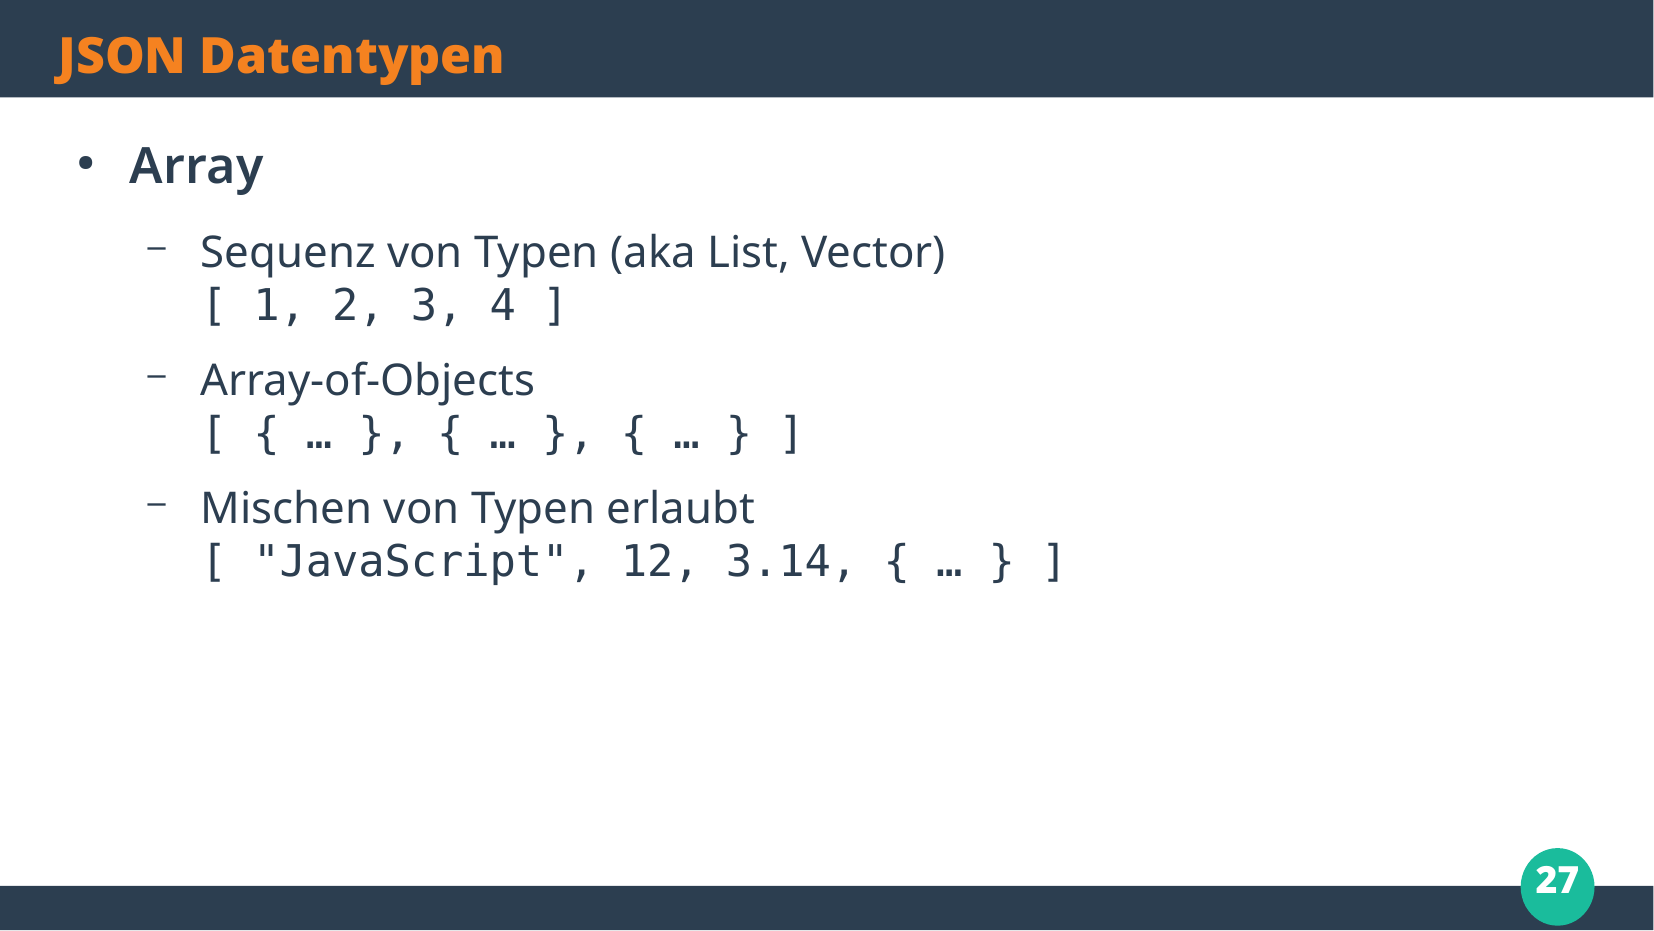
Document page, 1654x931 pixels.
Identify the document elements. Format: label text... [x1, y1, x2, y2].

title JSON Datentypen [59, 8, 1595, 89]
list Array Sequenz von Typen (aka List, Vector) [ 1, 2, 3, 4 ] Array-of-Objects [ { … }, { … }, { … } ] Mischen von Typen erlaubt [ "JavaScript", 12, 3.14, { … } ] [59, 129, 1595, 864]
